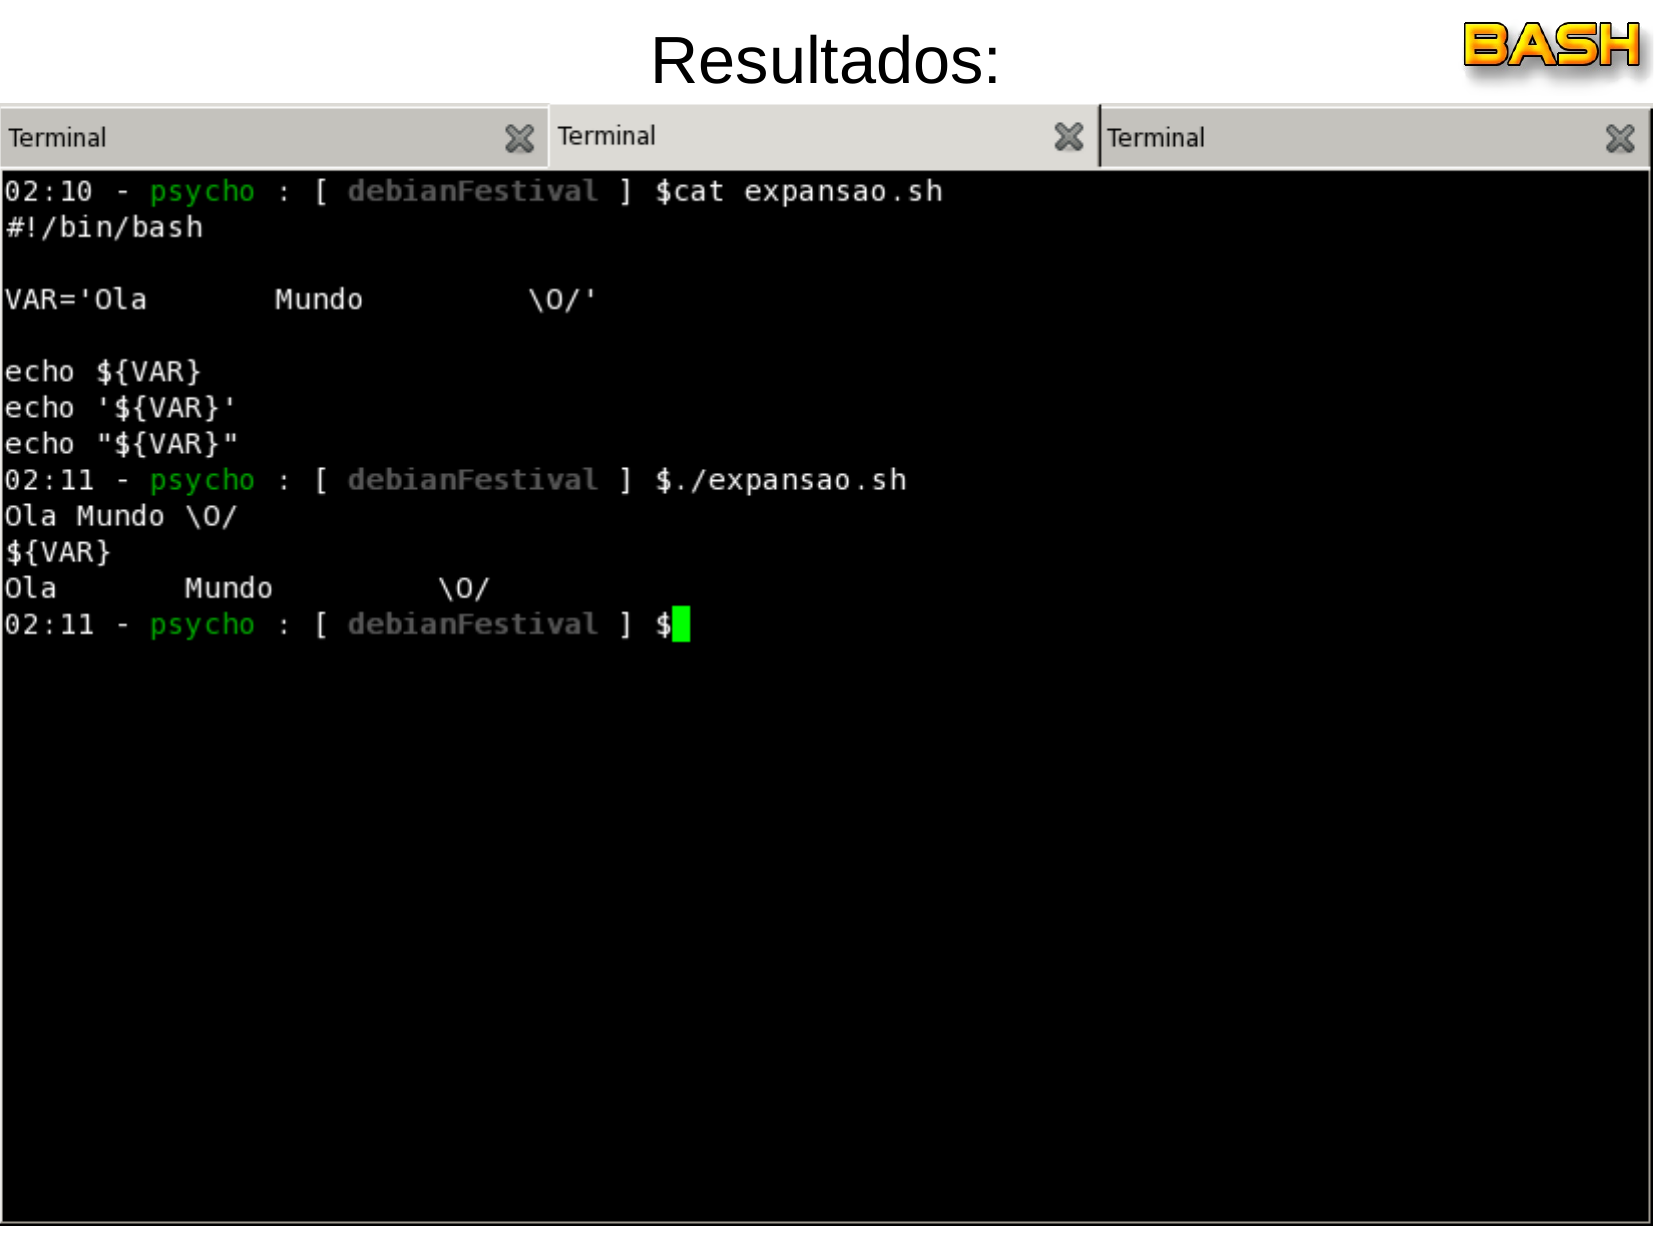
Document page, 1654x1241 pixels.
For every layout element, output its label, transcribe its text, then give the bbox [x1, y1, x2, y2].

picture [1450, 0, 1654, 96]
title Resultados: [82, 22, 1571, 98]
picture [0, 103, 1653, 1226]
